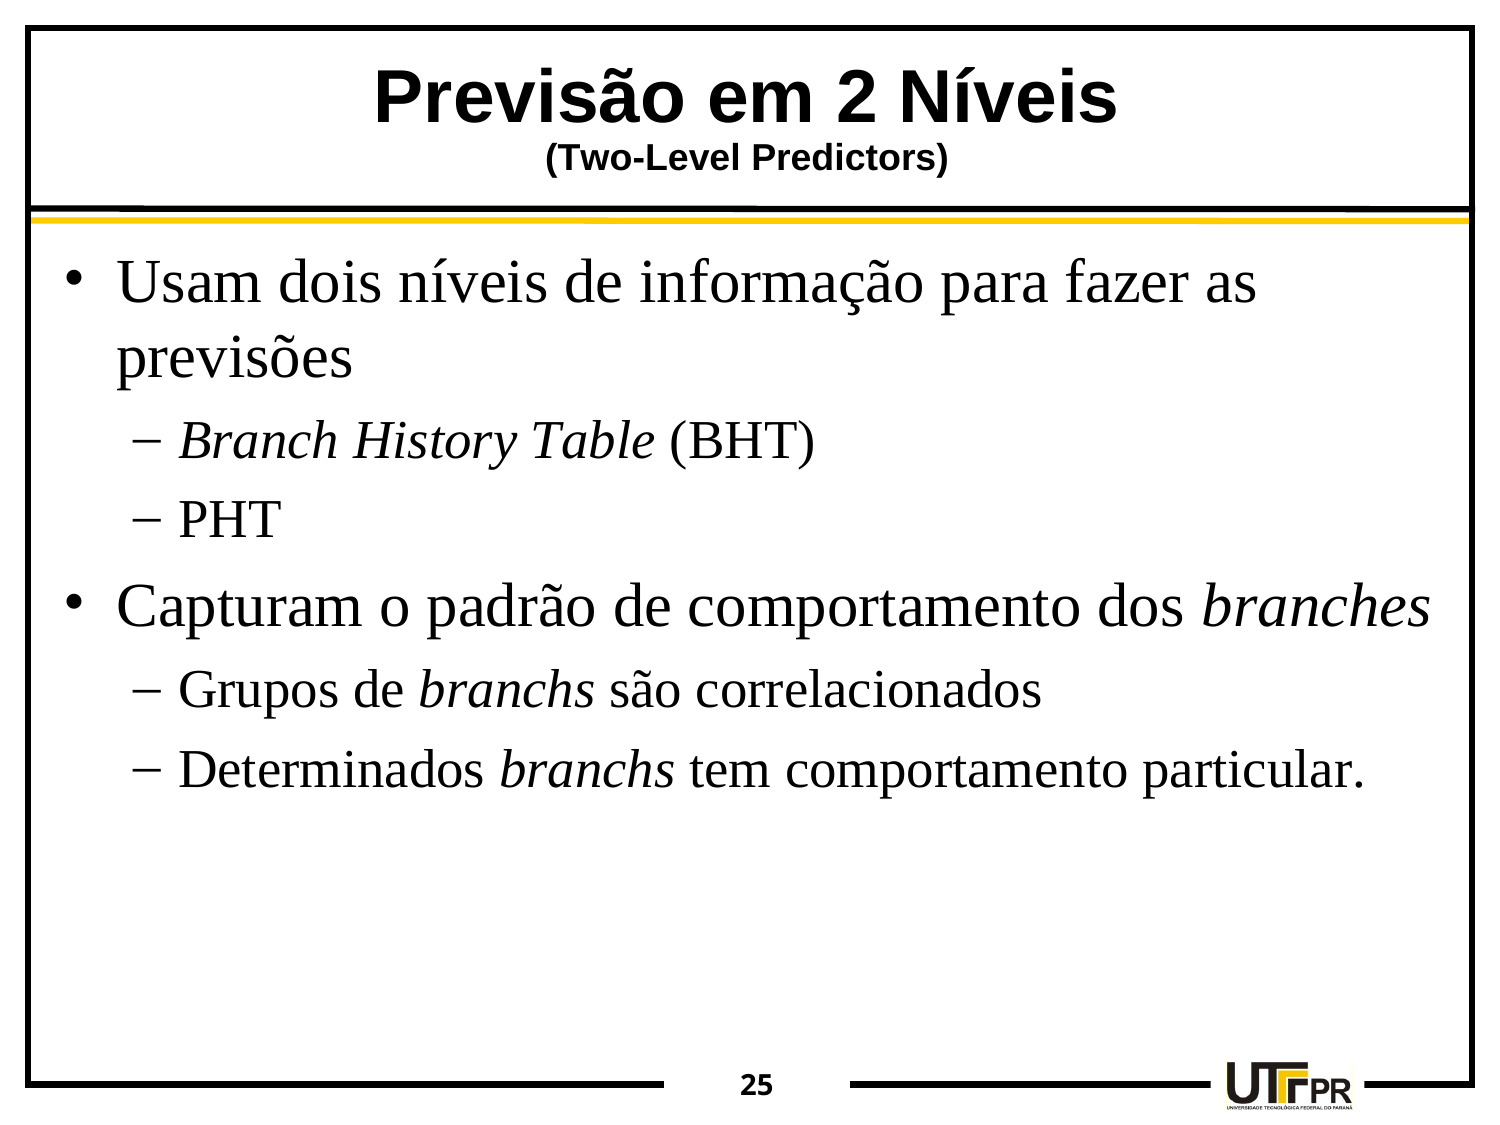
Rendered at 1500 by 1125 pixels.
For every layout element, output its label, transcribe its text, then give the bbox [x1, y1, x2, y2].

title Previsão em 2 Níveis (Two-Level Predictors) [23, 35, 1471, 201]
text_box Usam dois níveis de informação para fazer as previsões Branch History Table (BHT) PHT Capturam o padrão de comportamento dos branches Grupos de branchs são correlacionados Determinados branchs tem comportamento particular. [48, 231, 1455, 907]
picture [1226, 1062, 1353, 1110]
